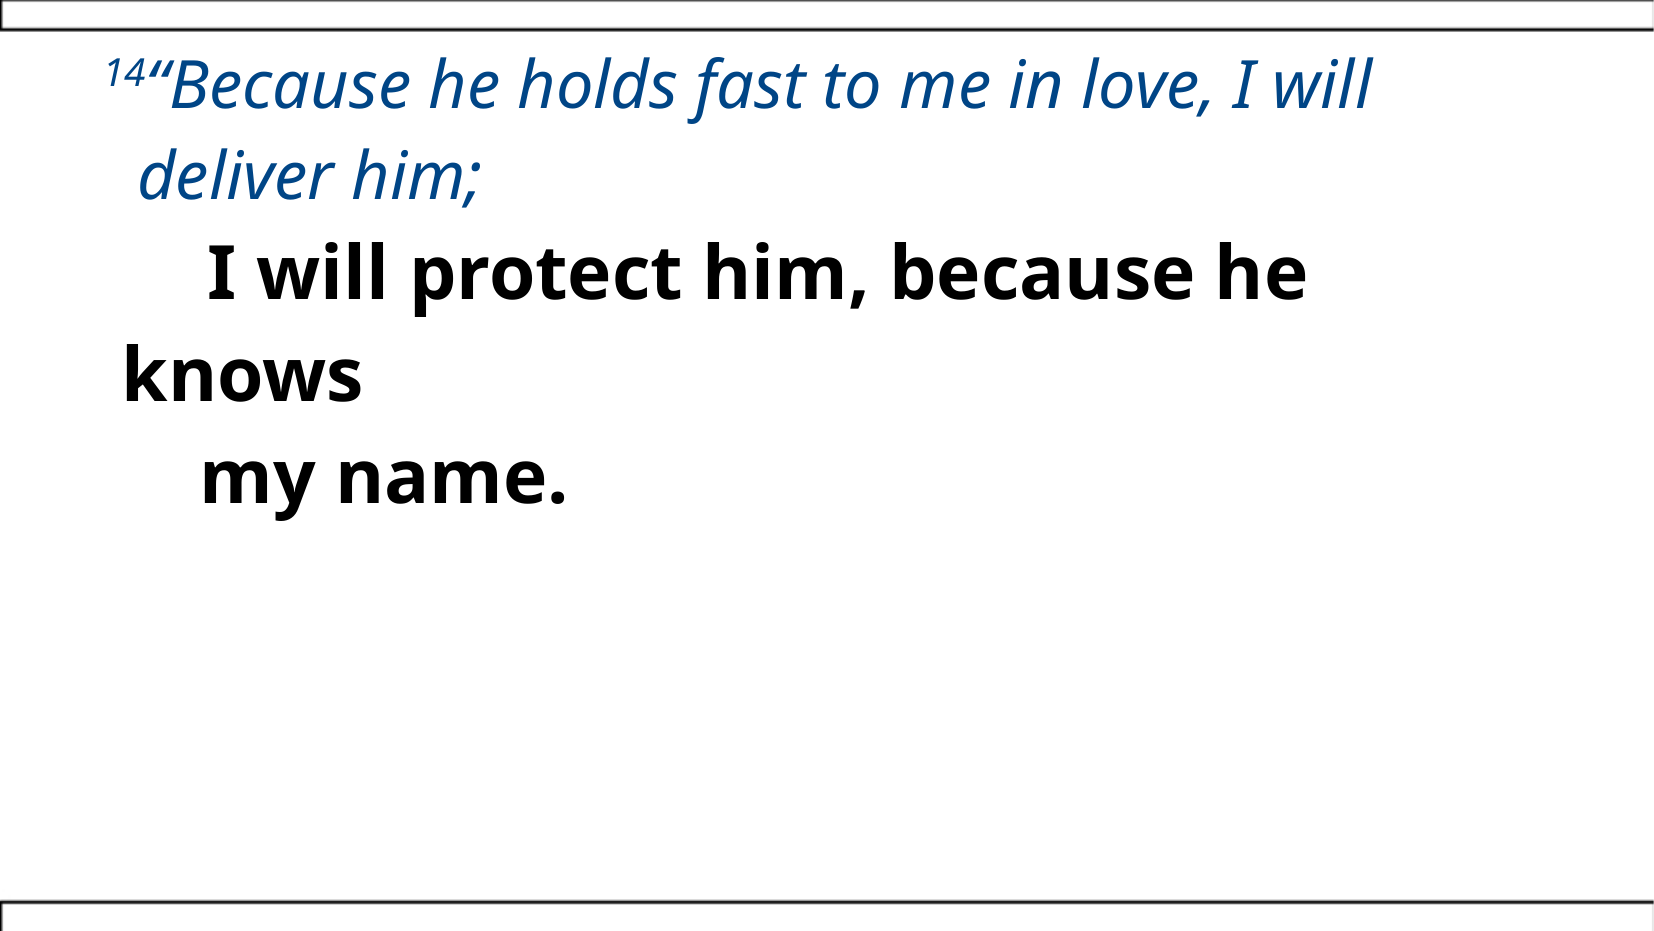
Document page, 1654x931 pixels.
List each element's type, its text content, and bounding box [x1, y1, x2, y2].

text_box 14“Because he holds fast to me in love, I will deliver him; I will protect him, because he knows my name. [88, 30, 1559, 422]
picture [0, 0, 1654, 931]
